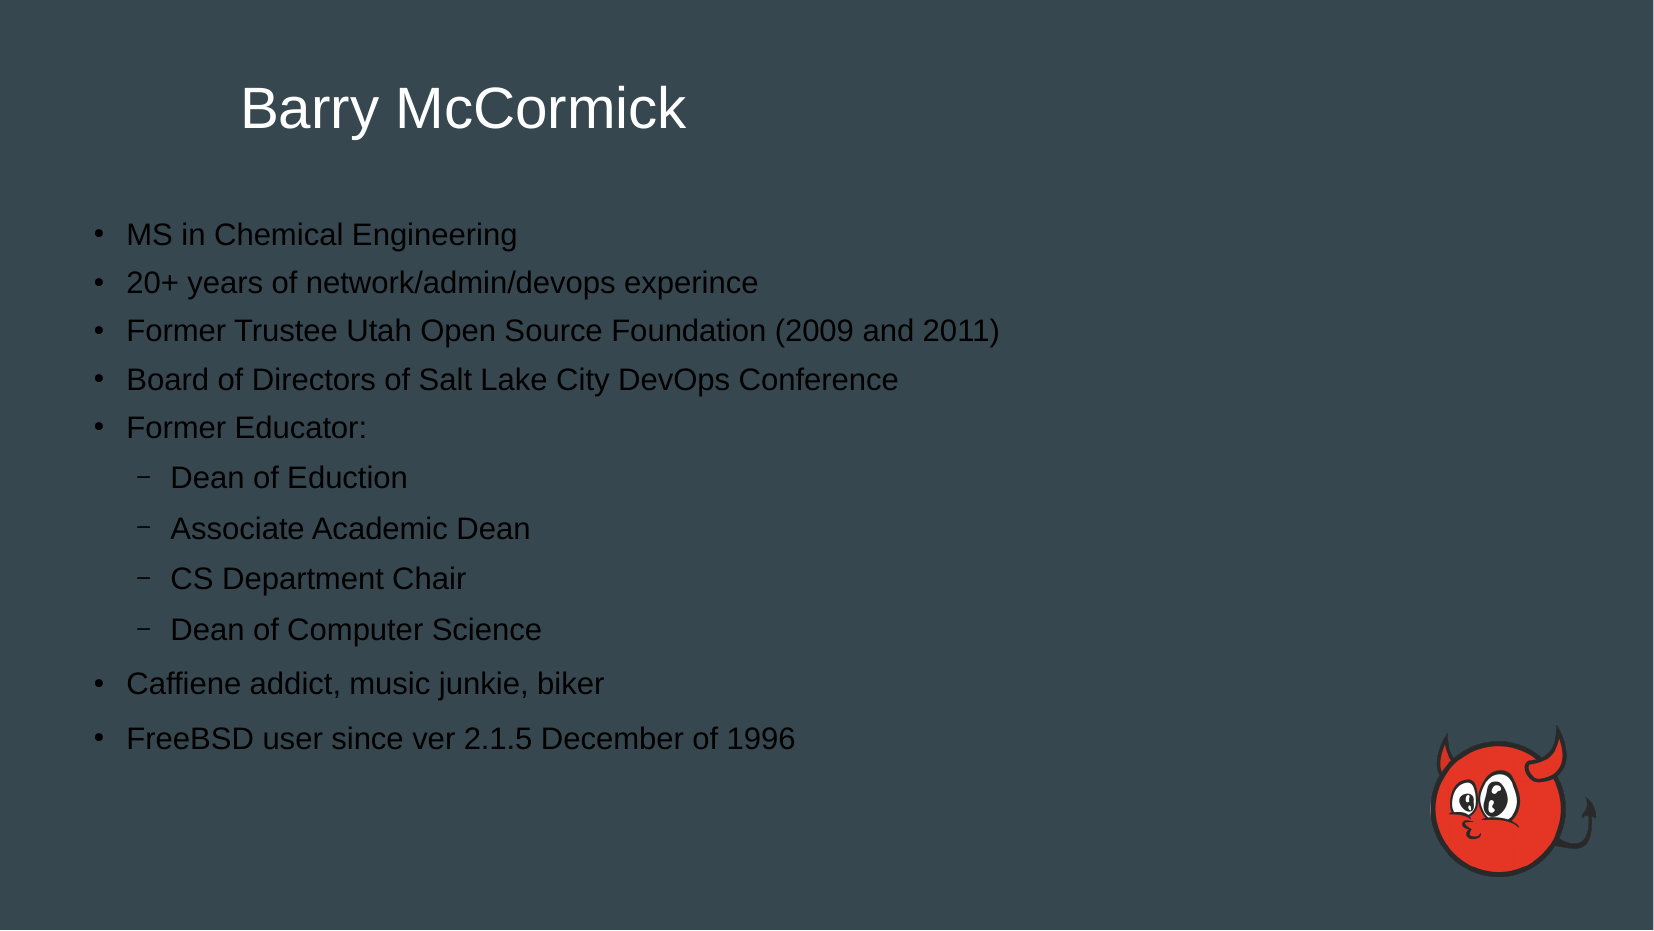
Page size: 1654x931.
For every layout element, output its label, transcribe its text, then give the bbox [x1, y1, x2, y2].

picture [1427, 717, 1598, 888]
list MS in Chemical Engineering 20+ years of network/admin/devops experince Former Trustee Utah Open Source Foundation (2009 and 2011) Board of Directors of Salt Lake City DevOps Conference Former Educator: Dean of Eduction Associate Academic Dean CS Department Chair Dean of Computer Science Caffiene addict, music junkie, biker FreeBSD user since ver 2.1.5 December of 1996 [82, 217, 1571, 757]
title Barry McCormick [90, 30, 1510, 186]
